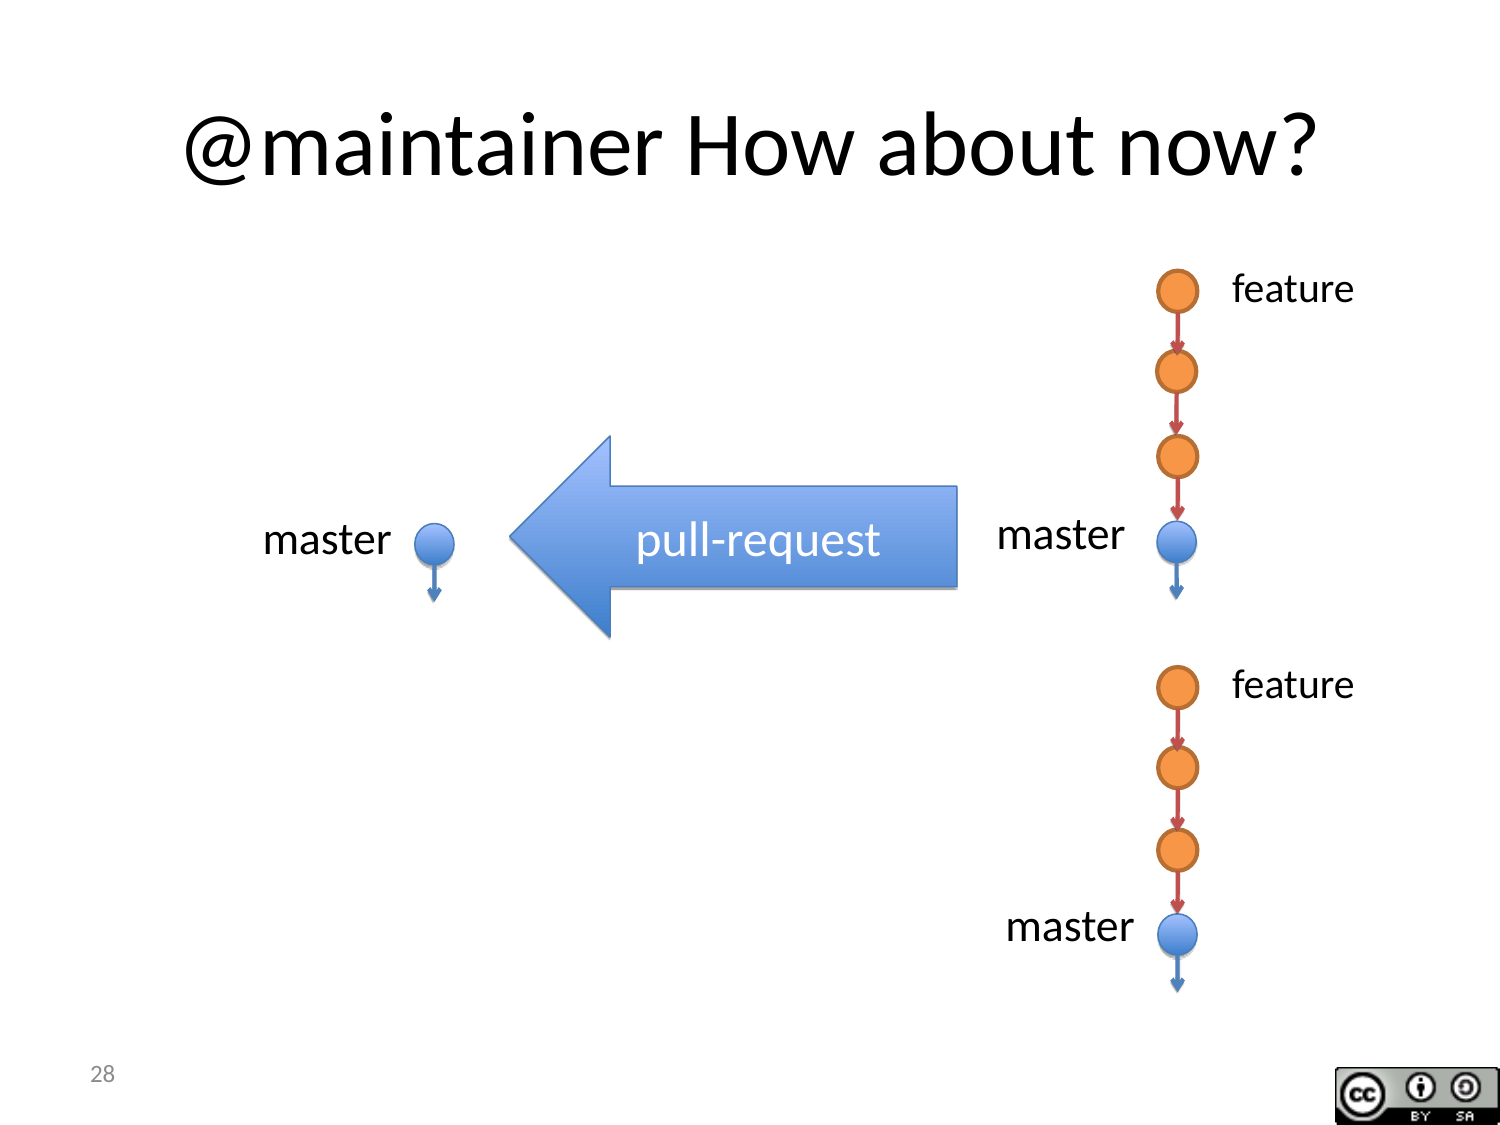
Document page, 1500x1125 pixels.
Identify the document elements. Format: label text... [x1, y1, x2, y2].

slide_number <number> [75, 1042, 425, 1103]
picture [1335, 1067, 1500, 1125]
title @maintainer How about now? [75, 45, 1425, 233]
text_box [1158, 435, 1198, 477]
text_box [1158, 747, 1198, 788]
text_box [414, 523, 455, 565]
text_box [1158, 667, 1198, 708]
text_box pull-request [509, 435, 957, 638]
text_box master [231, 501, 424, 572]
text_box [1158, 270, 1198, 312]
text_box master [974, 887, 1167, 958]
text_box [1158, 829, 1198, 871]
text_box feature [1197, 253, 1390, 319]
text_box [1157, 351, 1197, 392]
text_box master [965, 496, 1158, 566]
text_box [1167, 914, 1198, 955]
text_box feature [1197, 649, 1390, 715]
text_box [1158, 521, 1197, 563]
